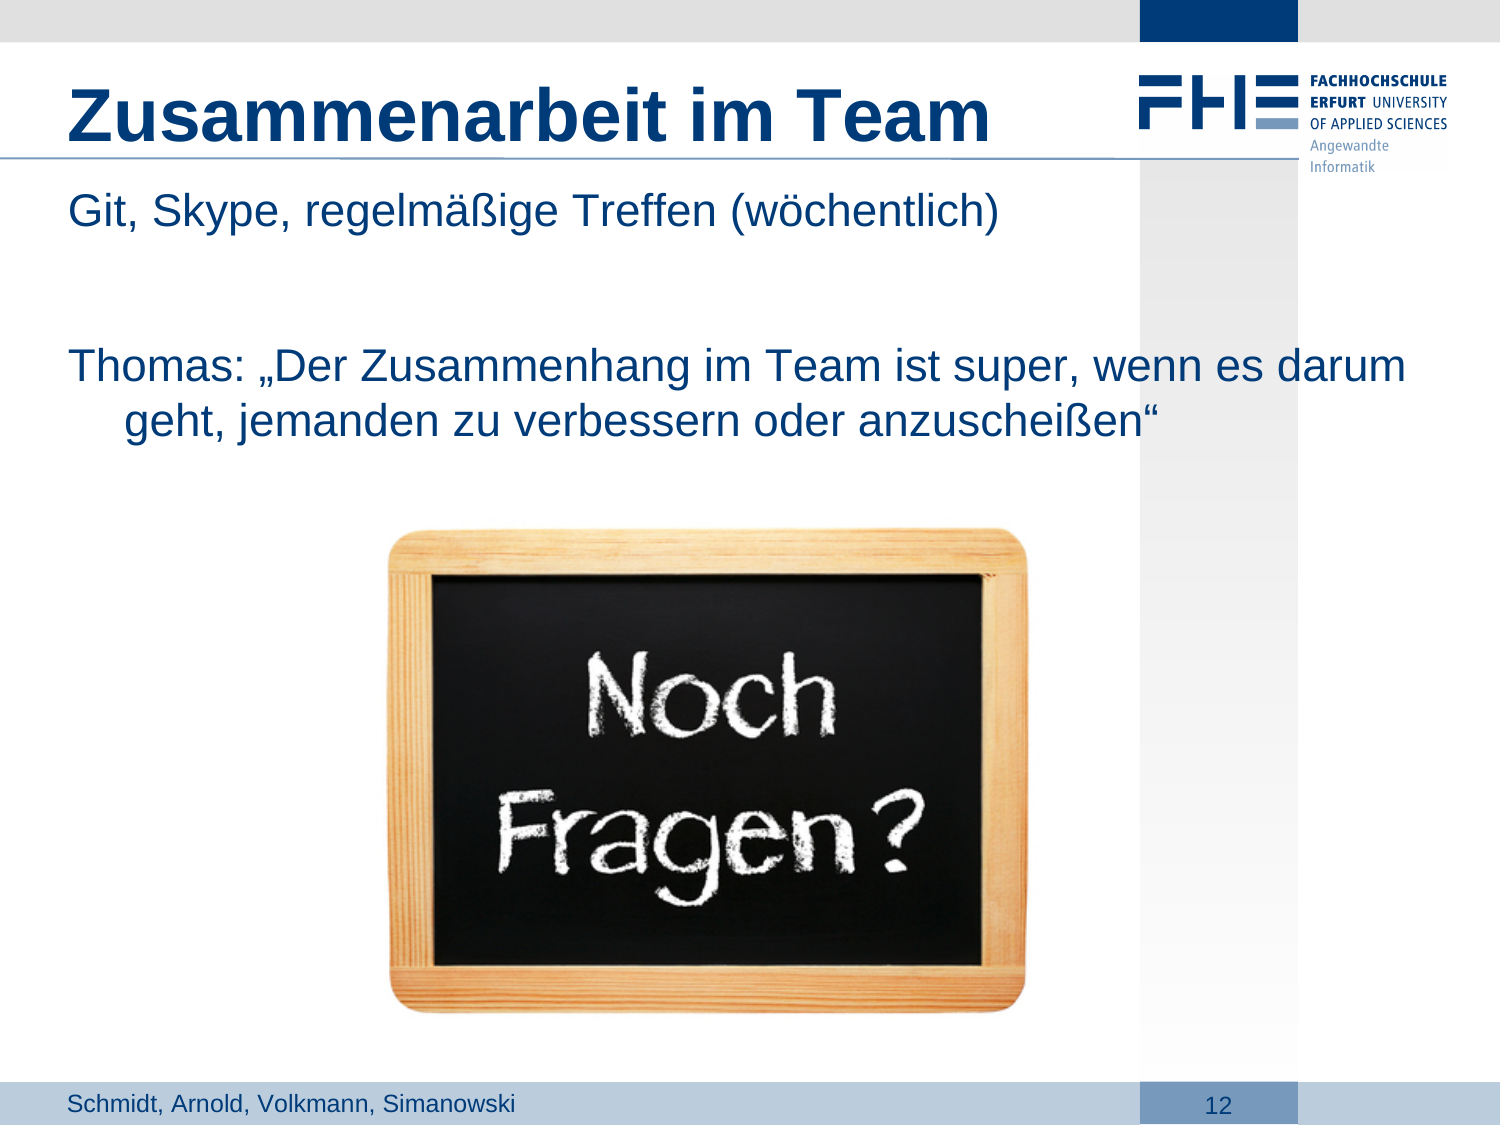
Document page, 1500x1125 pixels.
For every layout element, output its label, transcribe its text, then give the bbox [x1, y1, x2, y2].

title Zusammenarbeit im Team [53, 58, 1140, 142]
picture [1139, 75, 1447, 172]
picture [363, 506, 1052, 1040]
list Git, Skype, regelmäßige Treffen (wöchentlich) Thomas: „Der Zusammenhang im Team ist super, wenn es darum geht, jemanden zu verbessern oder anzuscheißen“ [53, 172, 1500, 1083]
